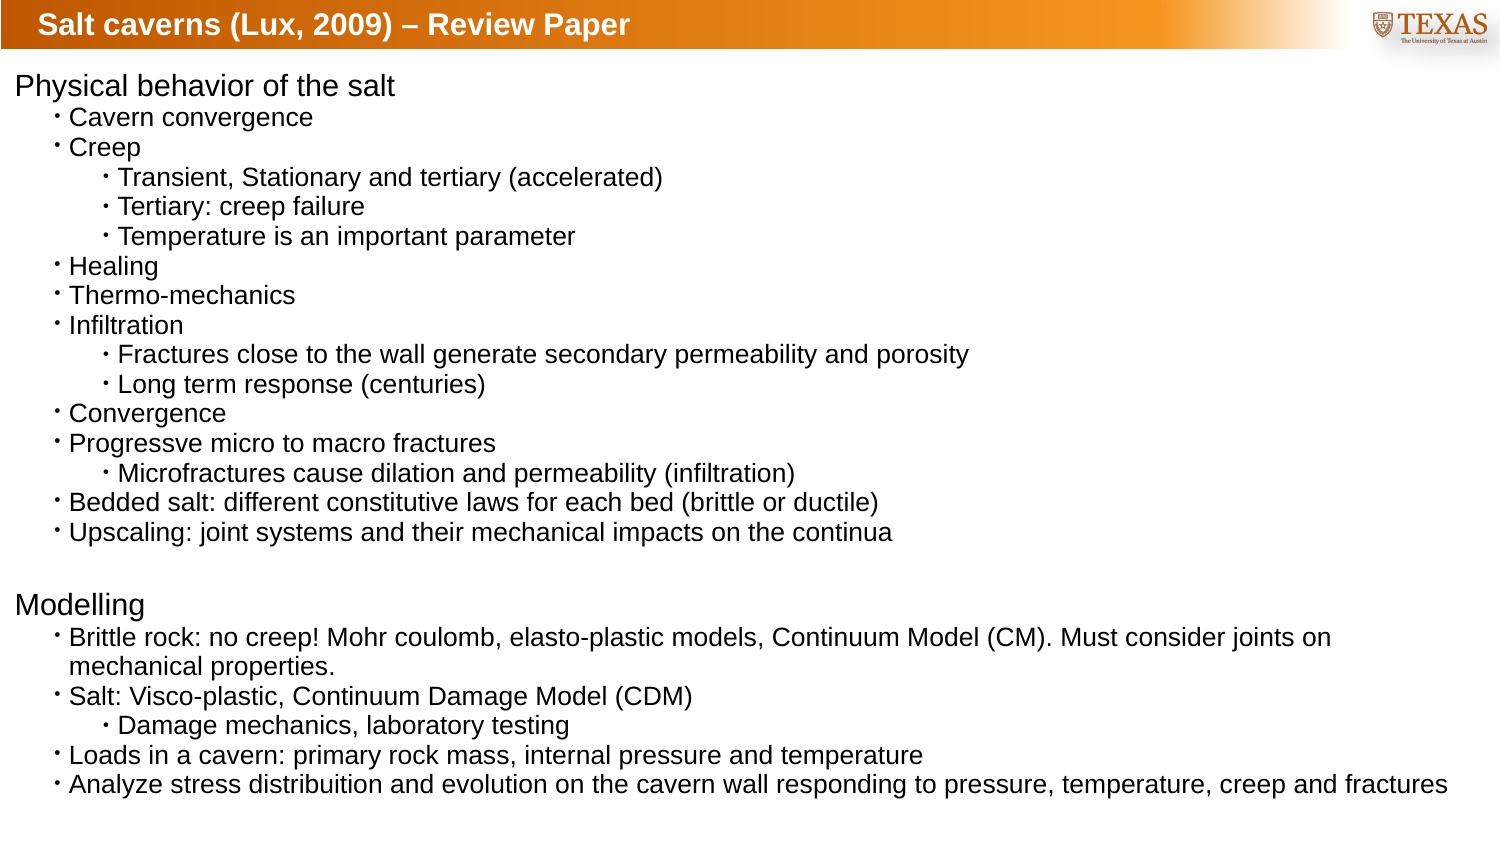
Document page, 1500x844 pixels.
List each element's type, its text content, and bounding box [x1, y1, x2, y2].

list Physical behavior of the salt Cavern convergence Creep Transient, Stationary and tertiary (accelerated) Tertiary: creep failure Temperature is an important parameter Healing Thermo-mechanics Infiltration Fractures close to the wall generate secondary permeability and porosity Long term response (centuries) Convergence Progressve micro to macro fractures Microfractures cause dilation and permeability (infiltration) Bedded salt: different constitutive laws for each bed (brittle or ductile) Upscaling: joint systems and their mechanical impacts on the continua Modelling Brittle rock: no creep! Mohr coulomb, elasto-plastic models, Continuum Model (CM). Must consider joints on mechanical properties. Salt: Visco-plastic, Continuum Damage Model (CDM) Damage mechanics, laboratory testing Loads in a cavern: primary rock mass, internal pressure and temperature Analyze stress distribuition and evolution on the cavern wall responding to pressure, temperature, creep and fractures [14, 68, 1463, 817]
title Salt caverns (Lux, 2009) – Review Paper [37, 0, 1126, 49]
picture [1348, 0, 1500, 68]
